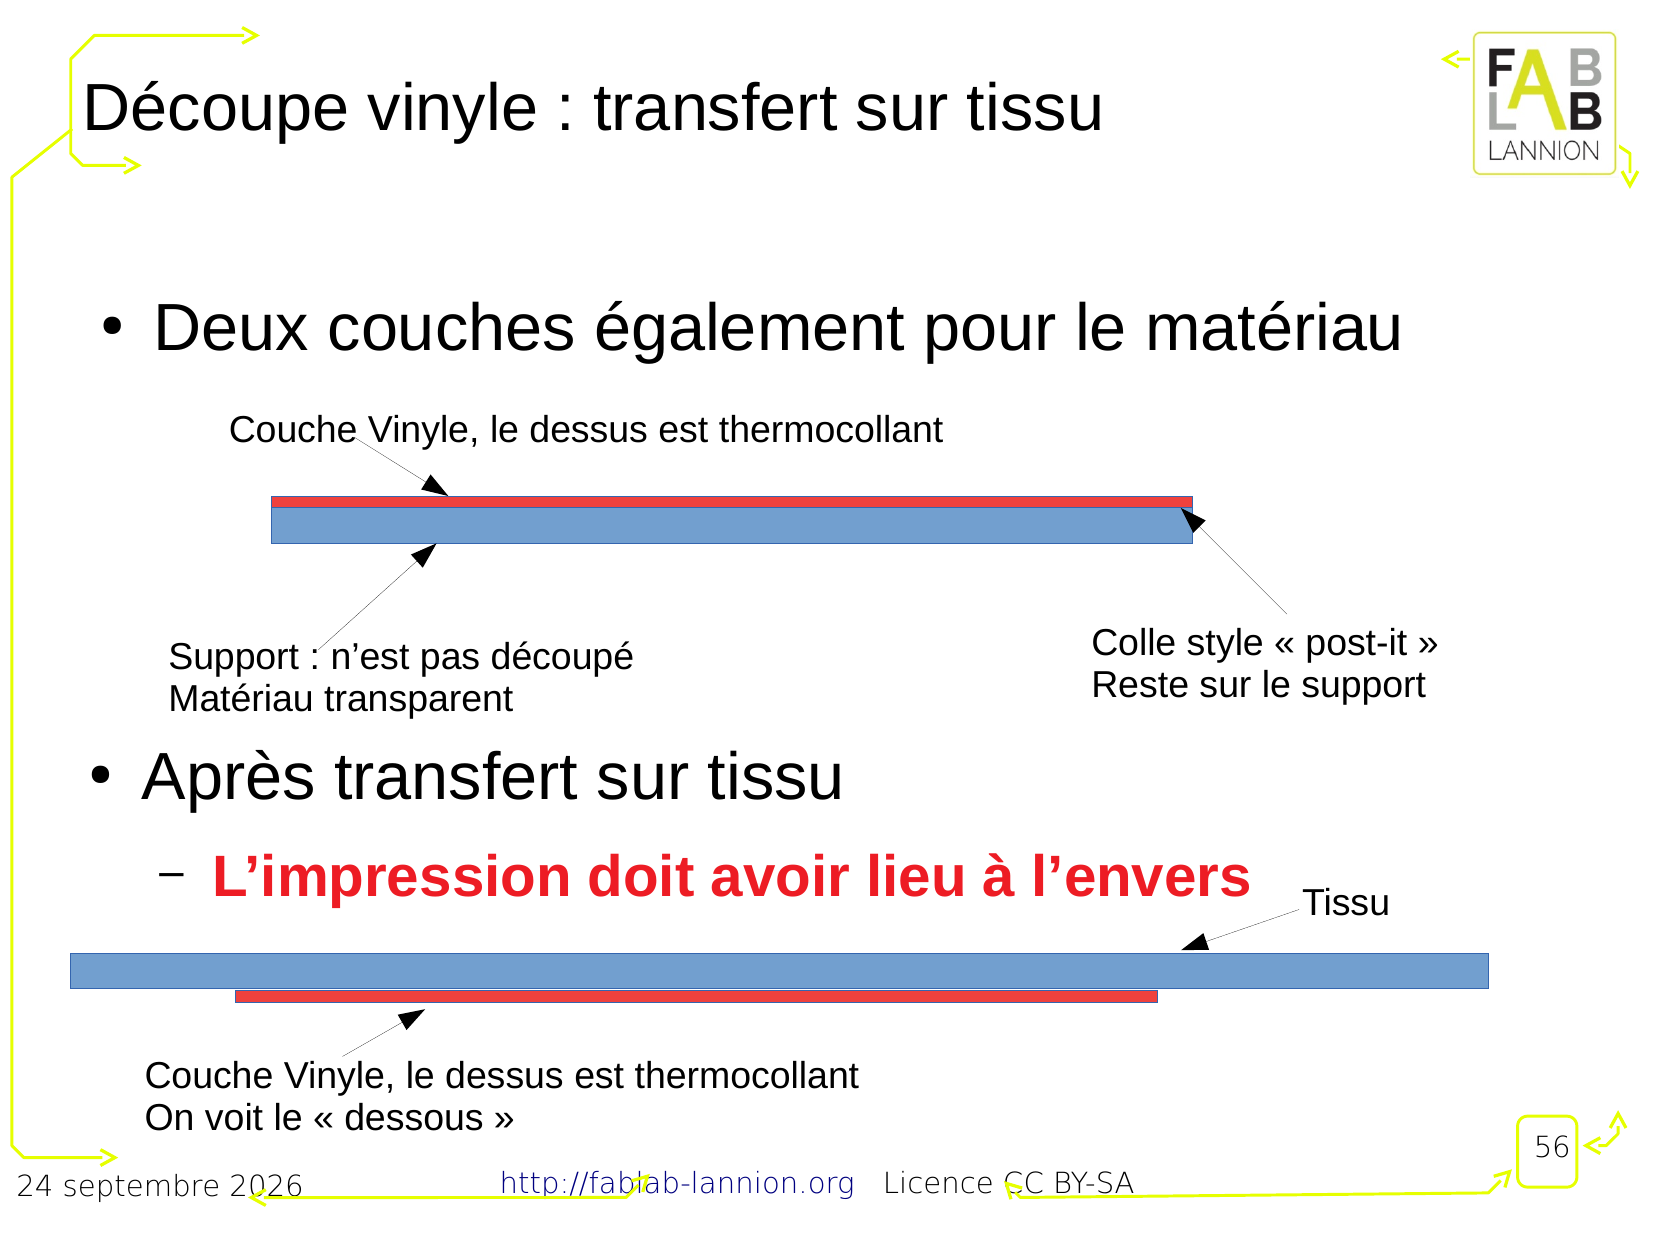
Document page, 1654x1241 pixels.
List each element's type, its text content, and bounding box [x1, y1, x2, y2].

text_box Colle style « post-it » Reste sur le support [1076, 614, 1465, 714]
text_box Couche Vinyle, le dessus est thermocollant On voit le « dessous » [129, 1046, 875, 1146]
title Découpe vinyle : transfert sur tissu [82, 49, 1441, 166]
list Deux couches également pour le matériau [82, 290, 1571, 414]
text_box [235, 990, 1158, 1003]
picture [1470, 29, 1619, 178]
text_box Couche Vinyle, le dessus est thermocollant [213, 401, 959, 459]
text_box [70, 953, 1489, 989]
text_box Support : n’est pas découpé Matériau transparent [153, 628, 650, 728]
list Après transfert sur tissu L’impression doit avoir lieu à l’envers [70, 739, 1559, 910]
text_box [271, 496, 1193, 544]
text_box Tissu [1287, 874, 1406, 931]
